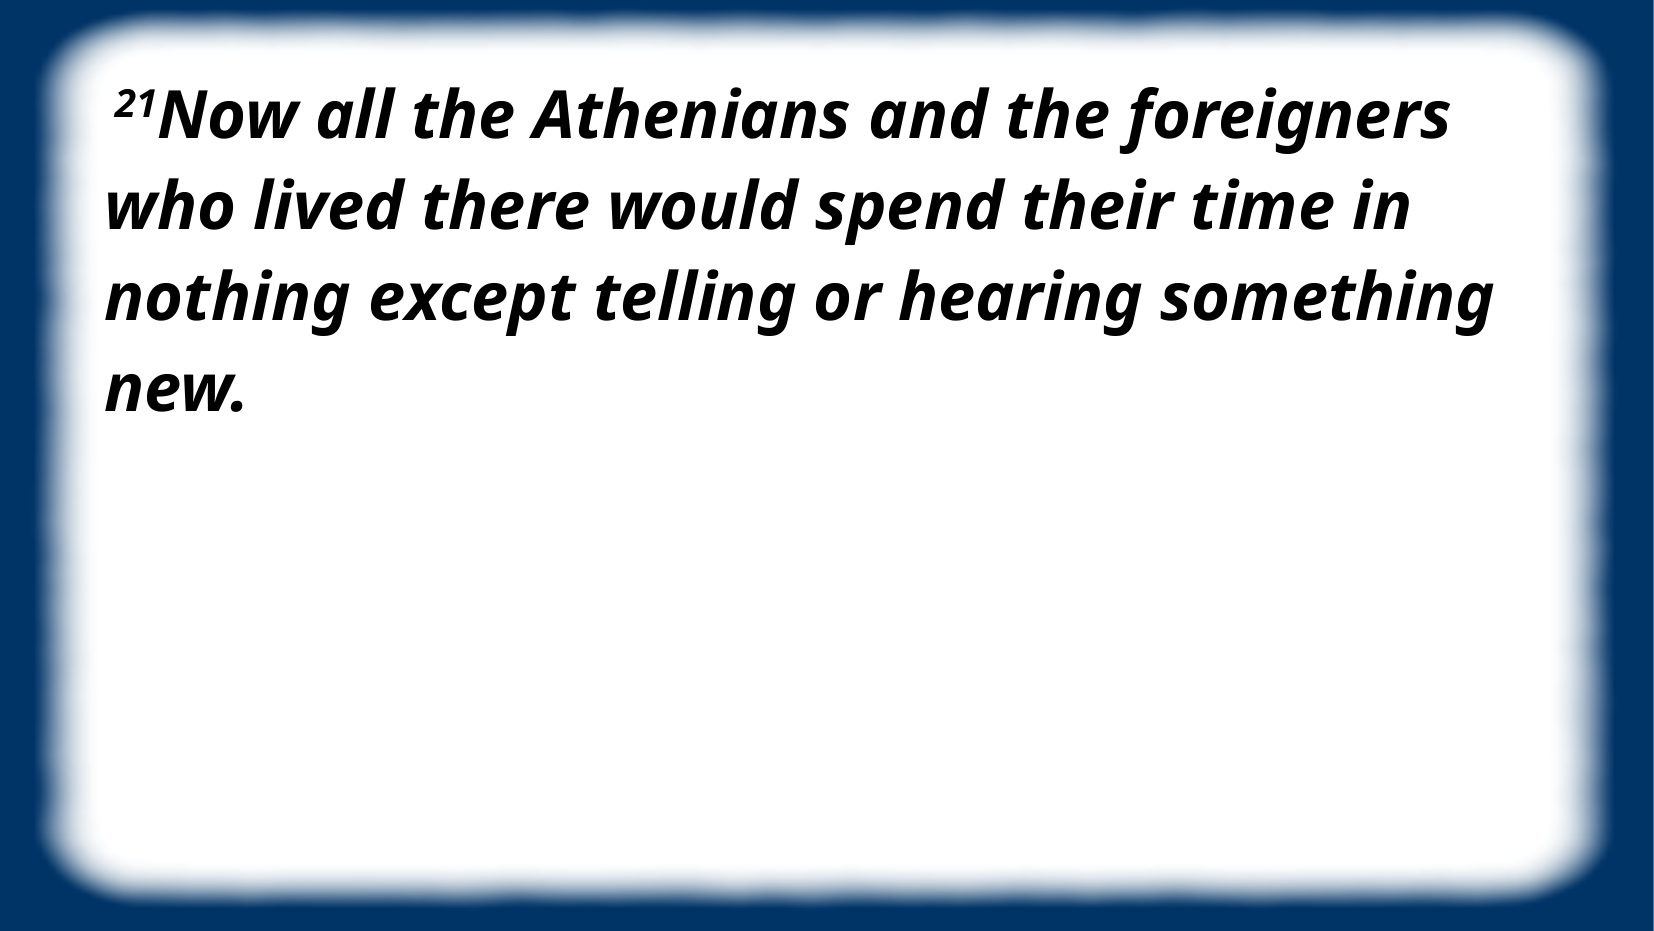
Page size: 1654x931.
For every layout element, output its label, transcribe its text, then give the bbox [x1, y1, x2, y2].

text_box 21Now all the Athenians and the foreigners who lived there would spend their time in nothing except telling or hearing something new. [90, 60, 1576, 928]
picture [0, 0, 1654, 931]
